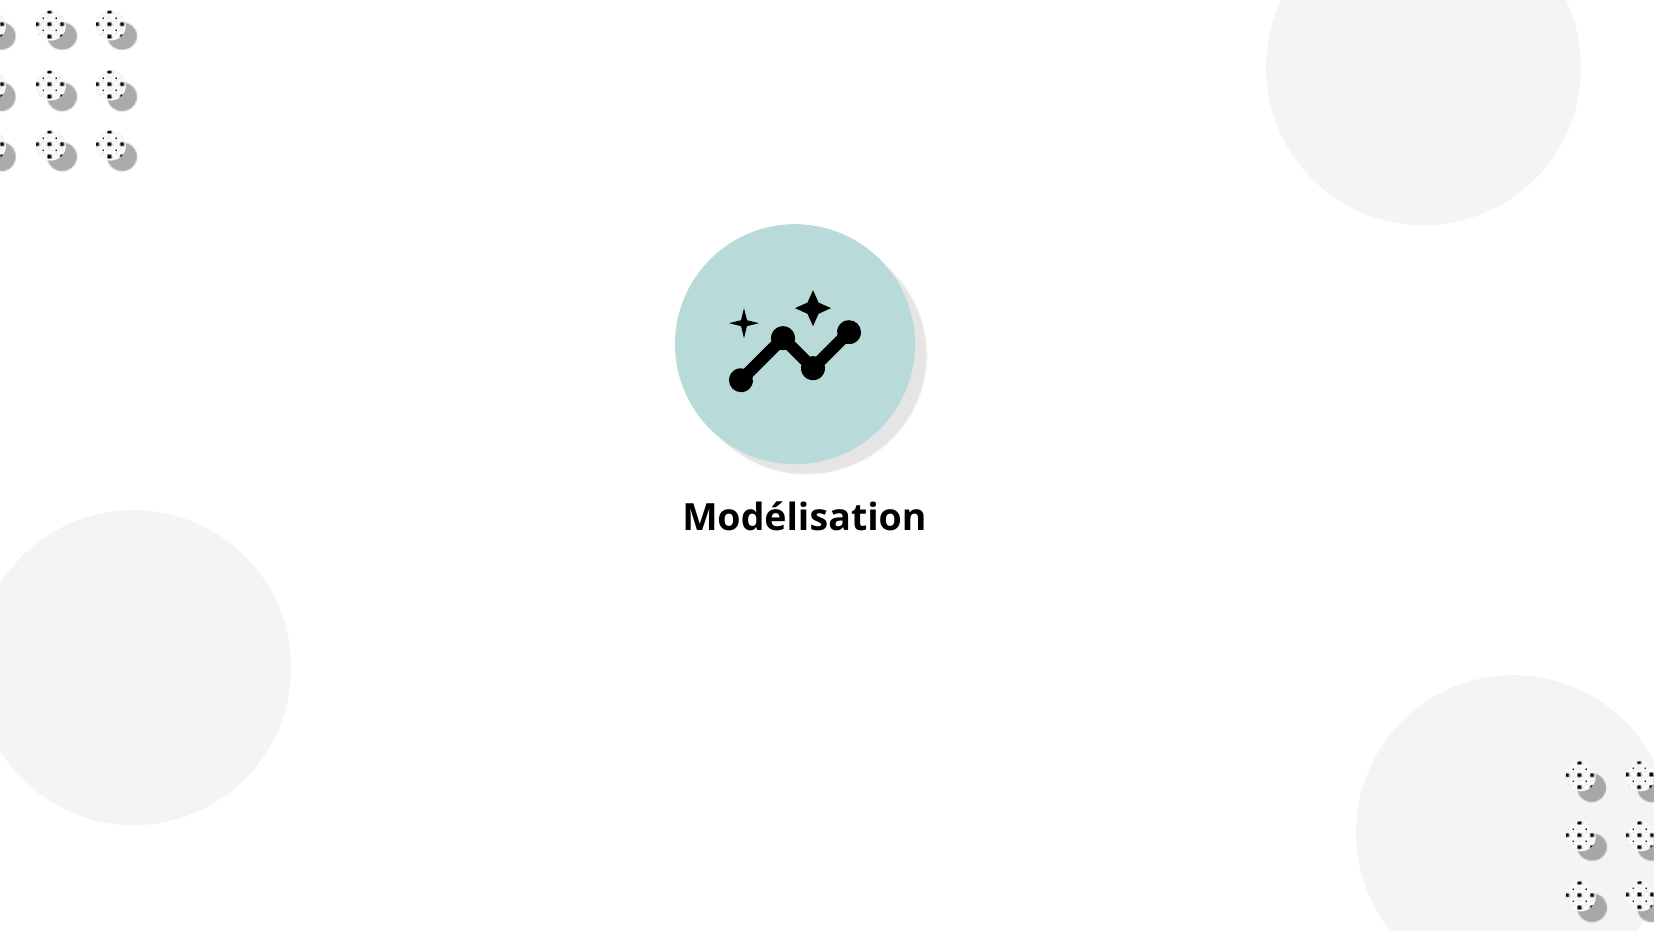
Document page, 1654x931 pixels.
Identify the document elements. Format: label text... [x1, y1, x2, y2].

picture [95, 130, 127, 161]
picture [0, 13, 6, 38]
text_box Modélisation [651, 483, 958, 600]
picture [1565, 761, 1596, 792]
picture [35, 70, 66, 101]
picture [1625, 821, 1654, 852]
picture [35, 130, 67, 161]
picture [95, 70, 126, 101]
text_box [675, 224, 916, 465]
picture [35, 10, 66, 41]
picture [1625, 881, 1654, 912]
picture [0, 73, 6, 98]
picture [1565, 881, 1596, 912]
picture [1625, 761, 1654, 792]
picture [1565, 821, 1596, 852]
picture [95, 10, 126, 41]
picture [720, 269, 871, 420]
picture [0, 133, 7, 158]
